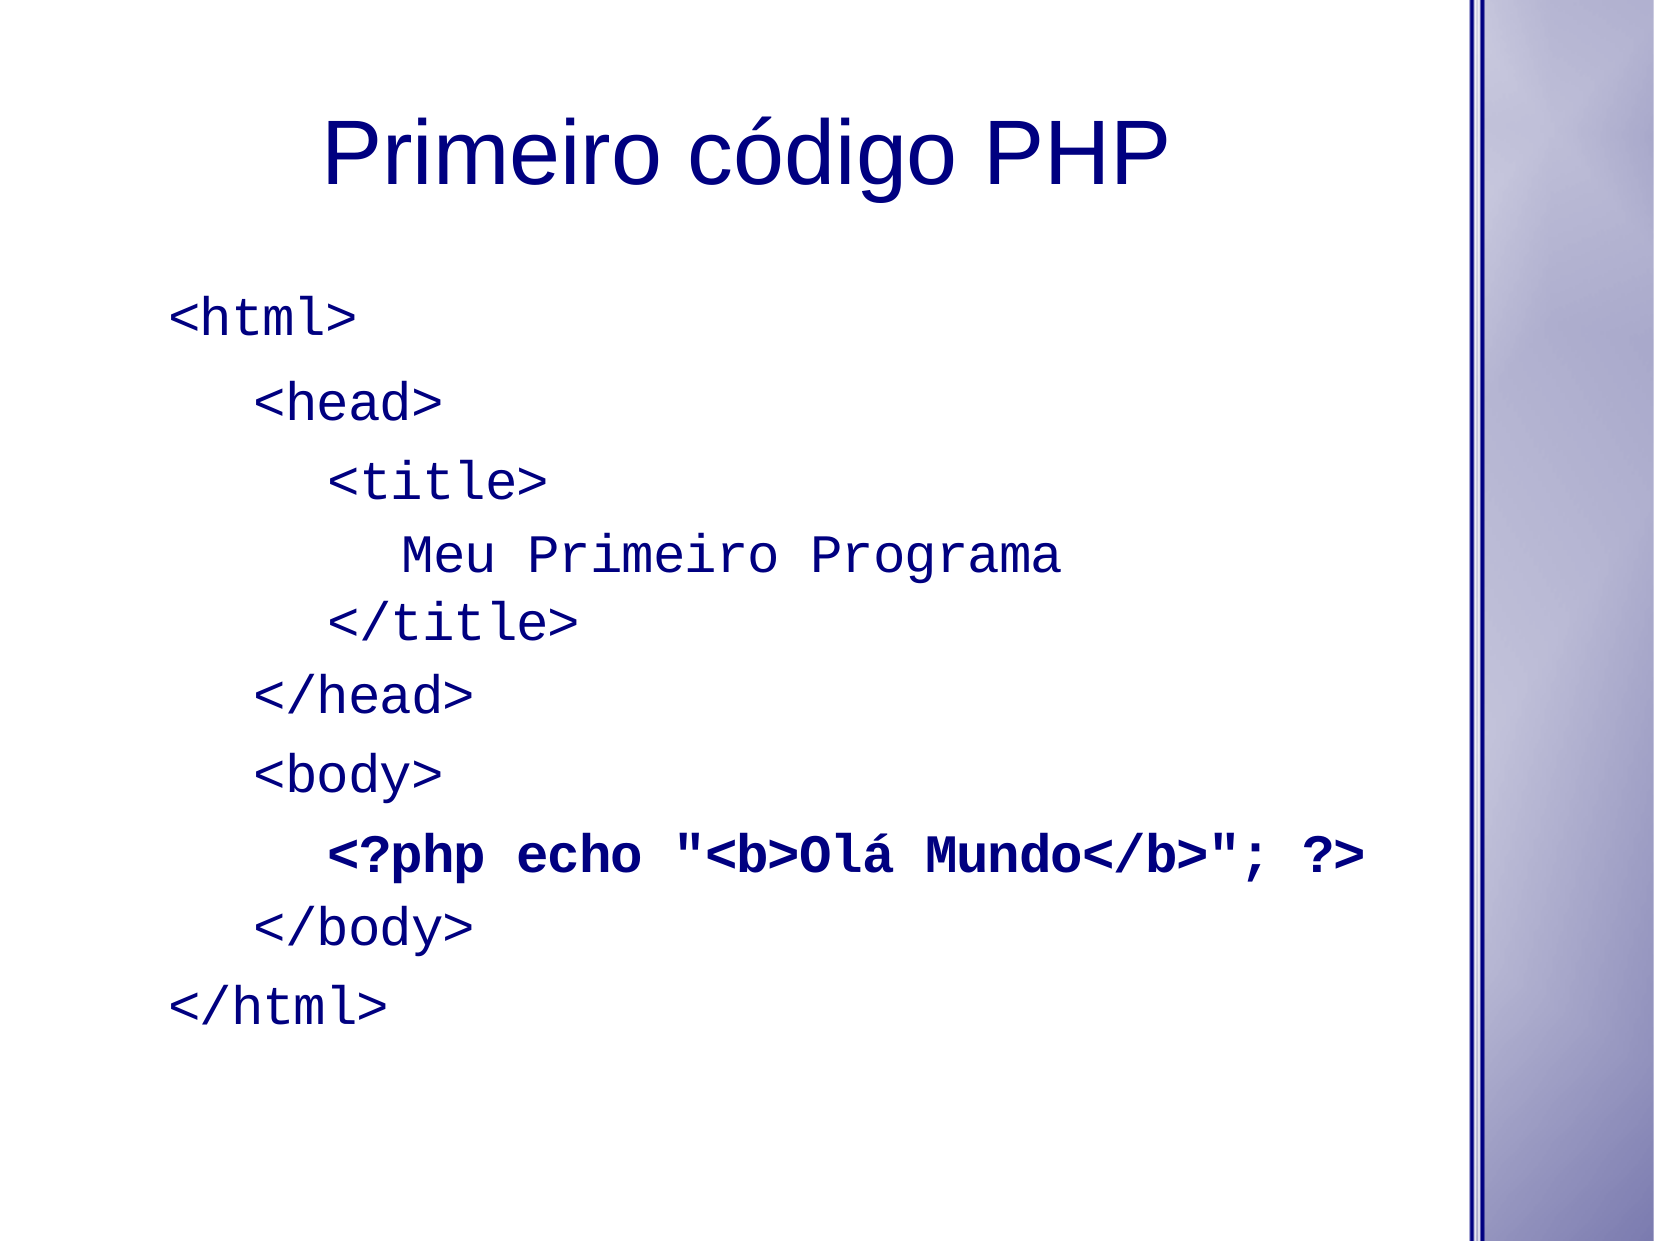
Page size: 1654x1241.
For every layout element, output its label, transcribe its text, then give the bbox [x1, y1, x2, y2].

list <html> <head> <title> Meu Primeiro Programa </title> </head> <body> <?php echo "<b>Olá Mundo</b>"; ?> </body> </html> [47, 290, 1447, 1109]
title Primeiro código PHP [47, 49, 1447, 257]
picture [0, 0, 1654, 1241]
